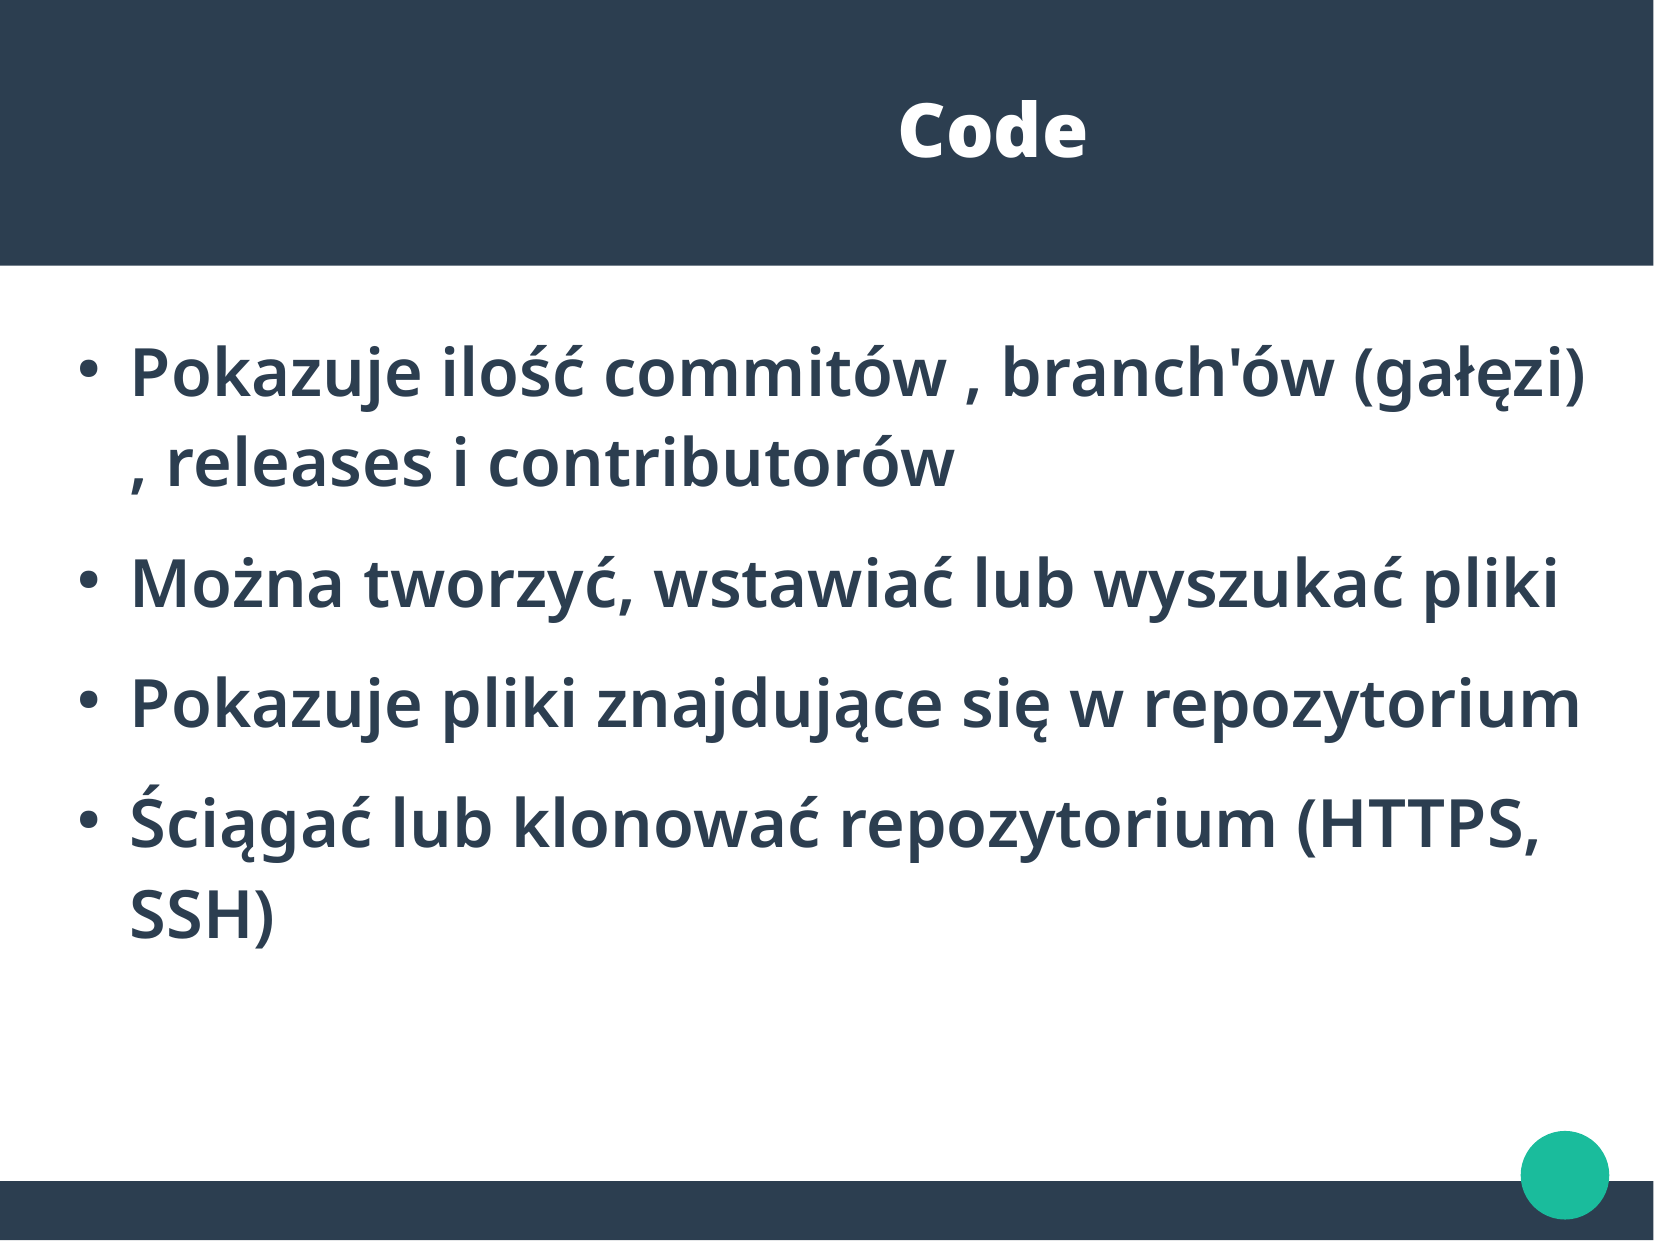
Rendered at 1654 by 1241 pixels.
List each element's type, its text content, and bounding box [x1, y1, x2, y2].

list Pokazuje ilość commitów , branch'ów (gałęzi) , releases i contributorów Można tworzyć, wstawiać lub wyszukać pliki Pokazuje pliki znajdujące się w repozytorium Ściągać lub klonować repozytorium (HTTPS, SSH) [59, 324, 1595, 1152]
title Code [59, 49, 1595, 207]
